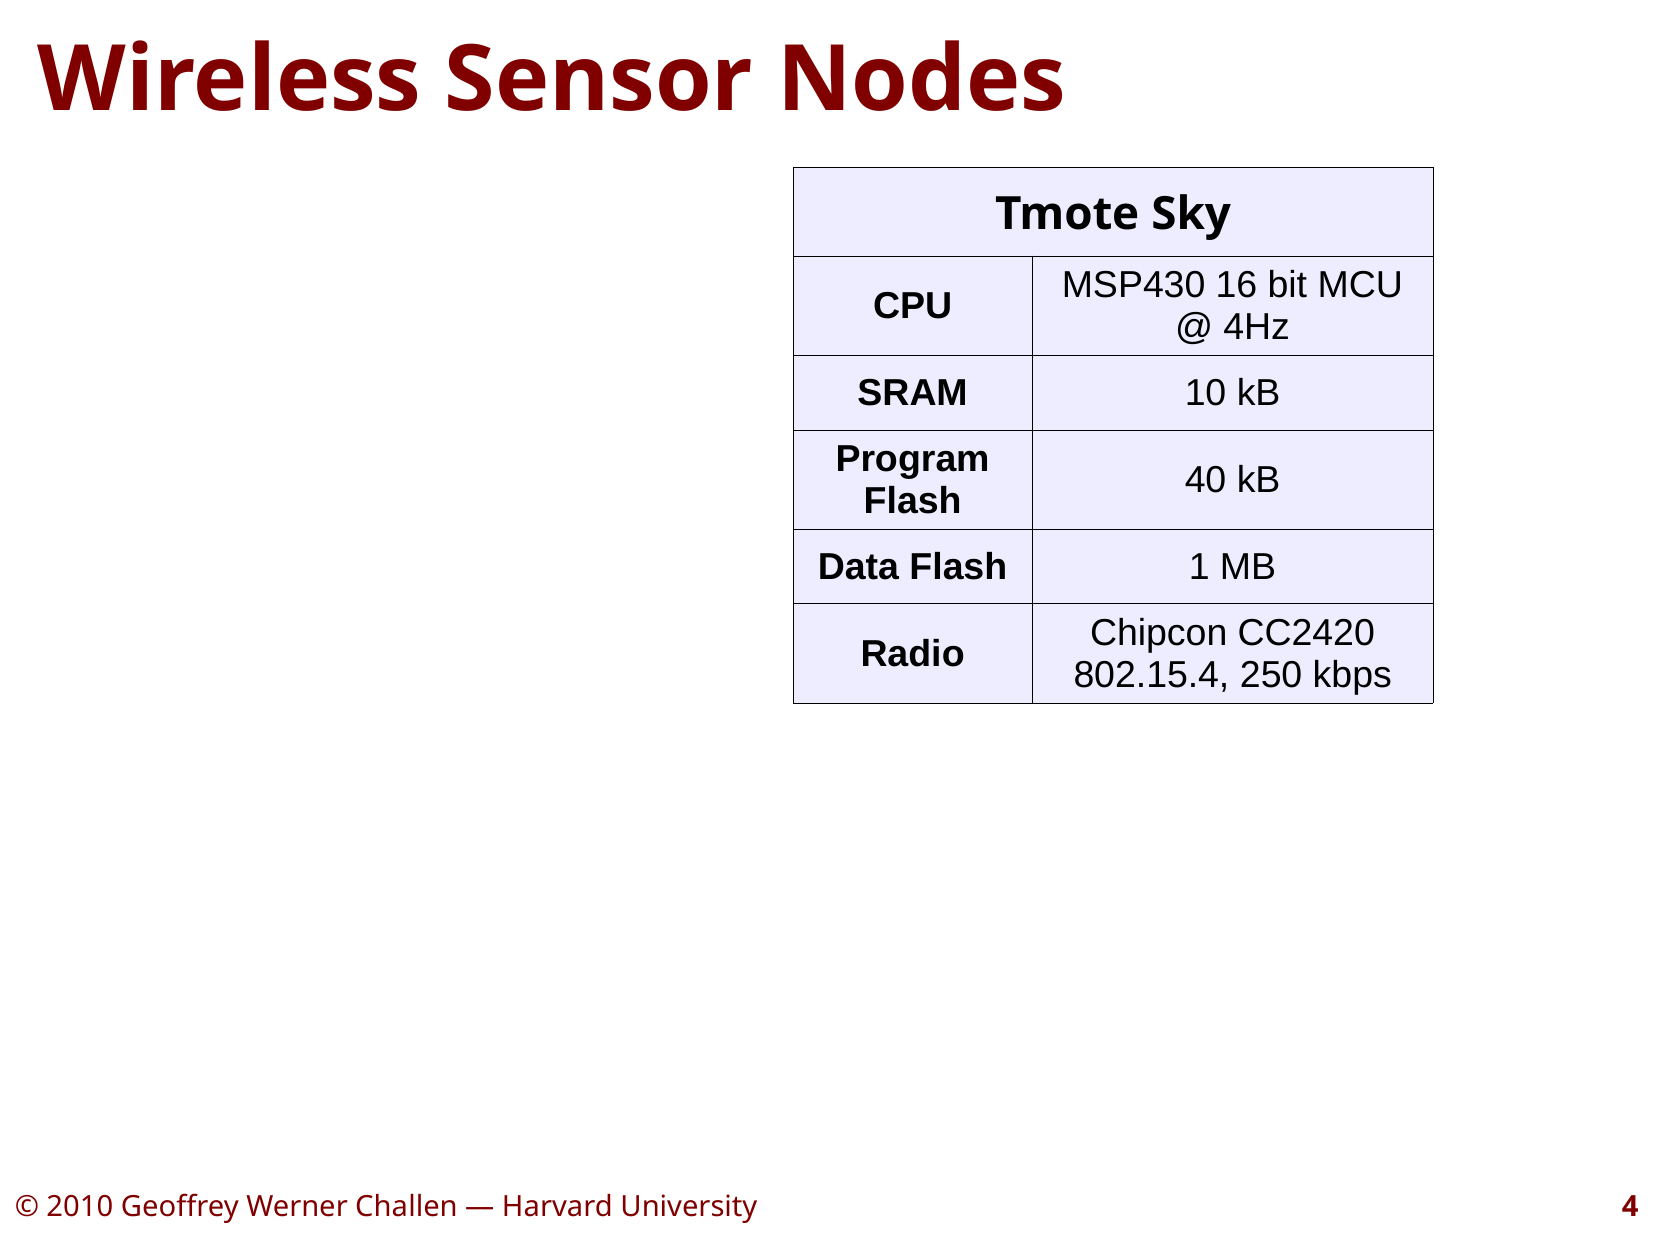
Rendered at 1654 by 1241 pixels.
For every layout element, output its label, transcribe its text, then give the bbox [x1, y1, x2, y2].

table_cell Radio [794, 604, 1032, 703]
table_header Tmote Sky [794, 168, 1433, 256]
table_cell Data Flash [794, 530, 1032, 603]
table_cell CPU [794, 257, 1032, 355]
table_cell 40 kB [1033, 431, 1433, 529]
table_cell 10 kB [1033, 356, 1433, 430]
title Wireless Sensor Nodes [0, 0, 1654, 151]
table_cell MSP430 16 bit MCU @ 4Hz [1033, 257, 1433, 355]
table_cell SRAM [794, 356, 1032, 430]
table_cell 1 MB [1033, 530, 1433, 603]
table_cell Chipcon CC2420 802.15.4, 250 kbps [1033, 604, 1433, 703]
table_cell Program Flash [794, 431, 1032, 529]
